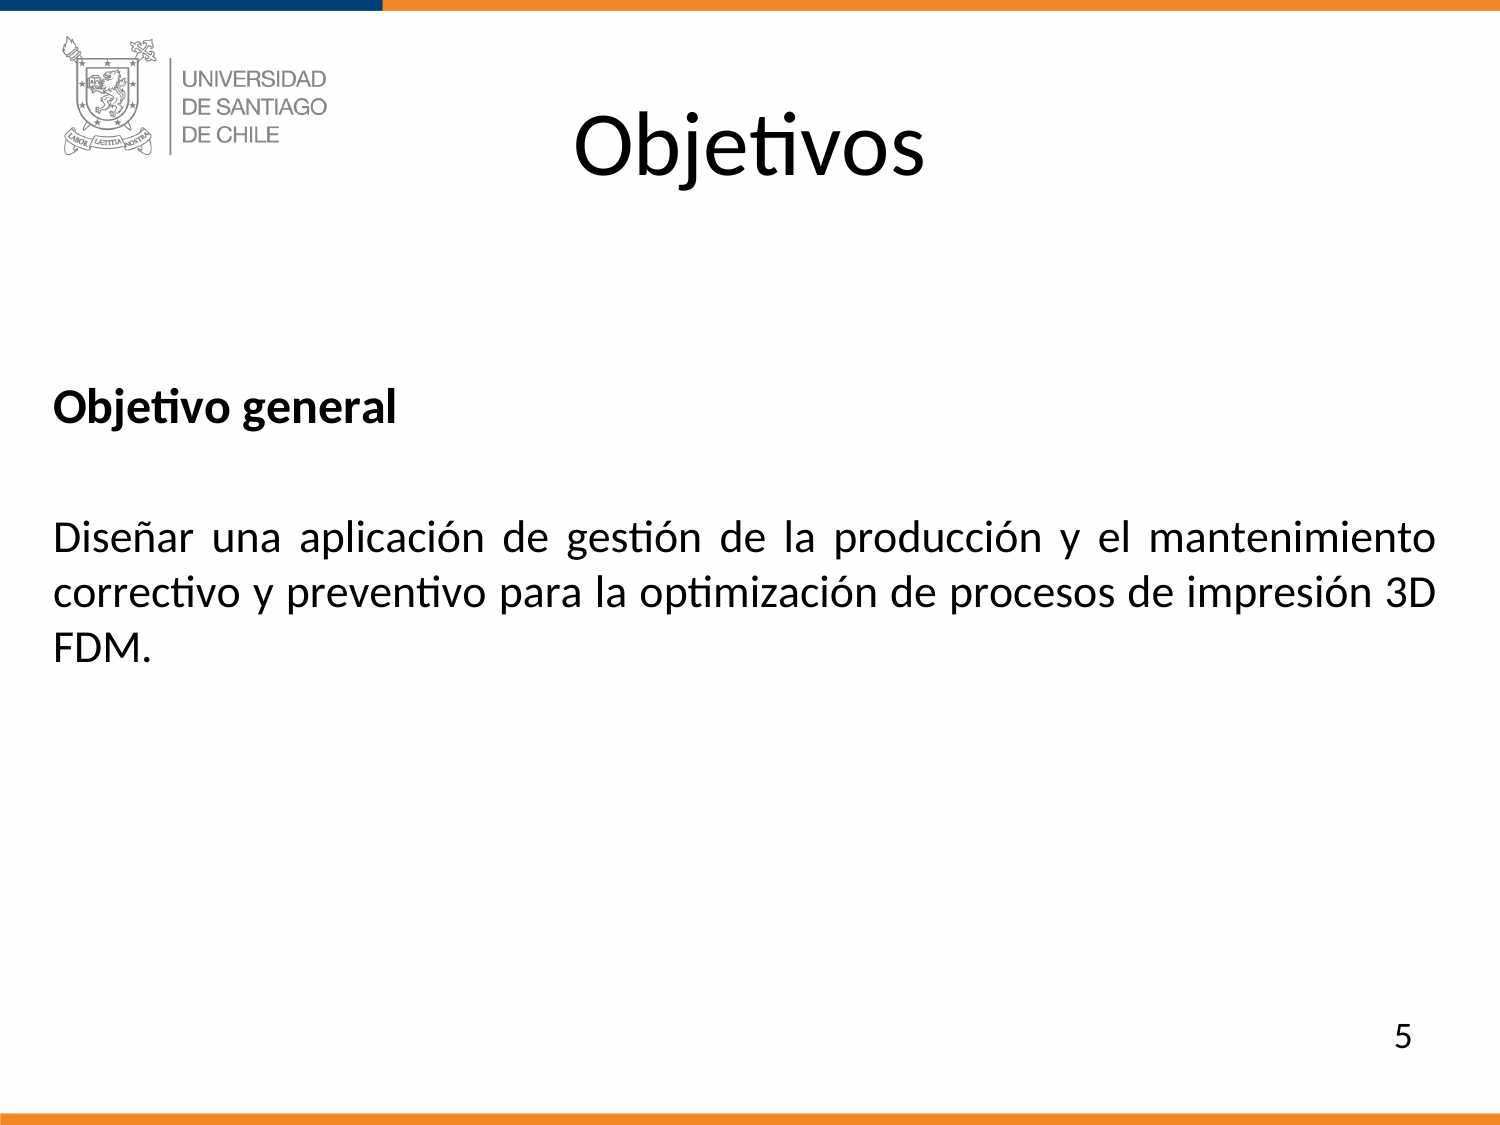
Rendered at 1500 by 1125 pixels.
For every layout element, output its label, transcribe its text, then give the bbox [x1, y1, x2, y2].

list Objetivo general Diseñar una aplicación de gestión de la producción y el mantenimiento correctivo y preventivo para la optimización de procesos de impresión 3D FDM. [0, 366, 1453, 804]
picture [0, 0, 1500, 1125]
title Objetivos [75, 45, 1426, 233]
text_box <número> [1379, 1003, 1500, 1064]
